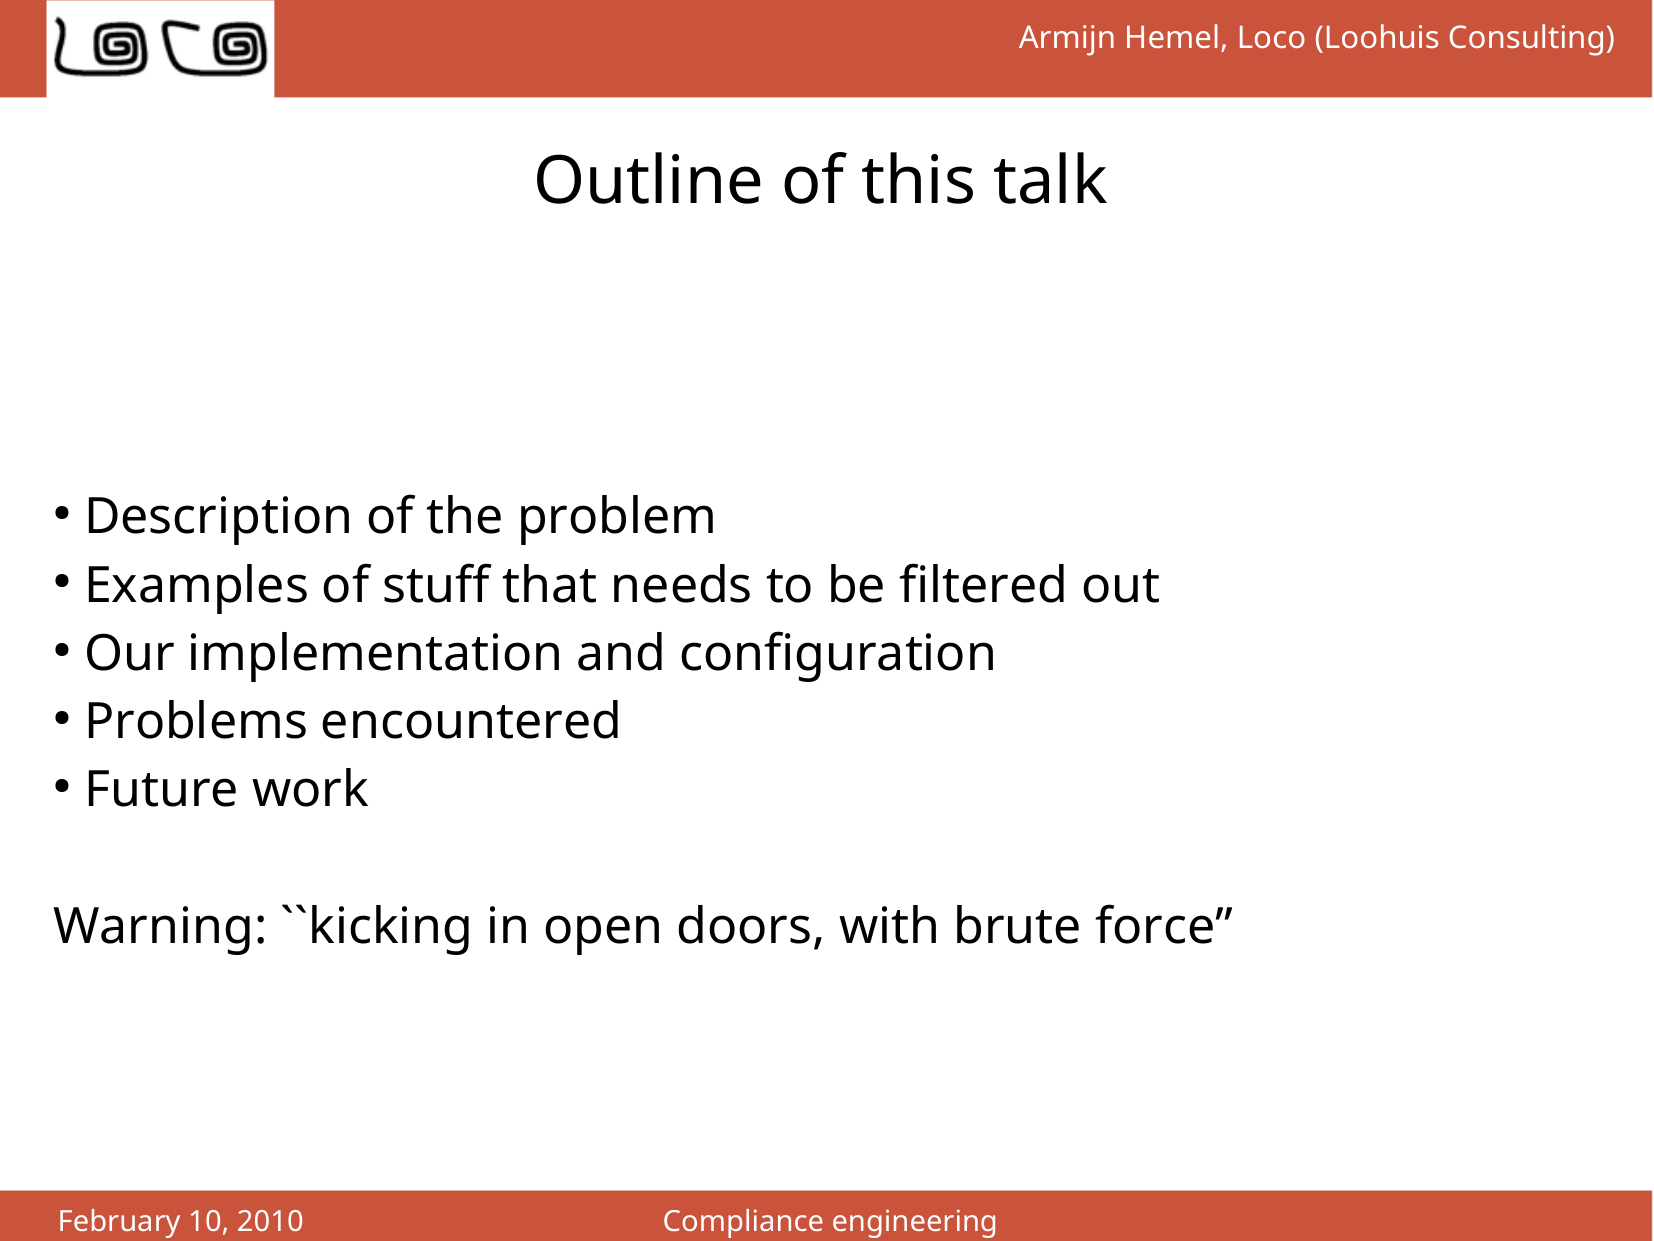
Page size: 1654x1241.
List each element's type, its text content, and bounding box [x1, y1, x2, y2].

picture [0, 0, 1654, 1241]
subtitle Description of the problem Examples of stuff that needs to be filtered out Our implementation and configuration Problems encountered Future work Warning: ``kicking in open doors, with brute force’’ [53, 265, 1595, 1173]
title Outline of this talk [47, 125, 1595, 229]
